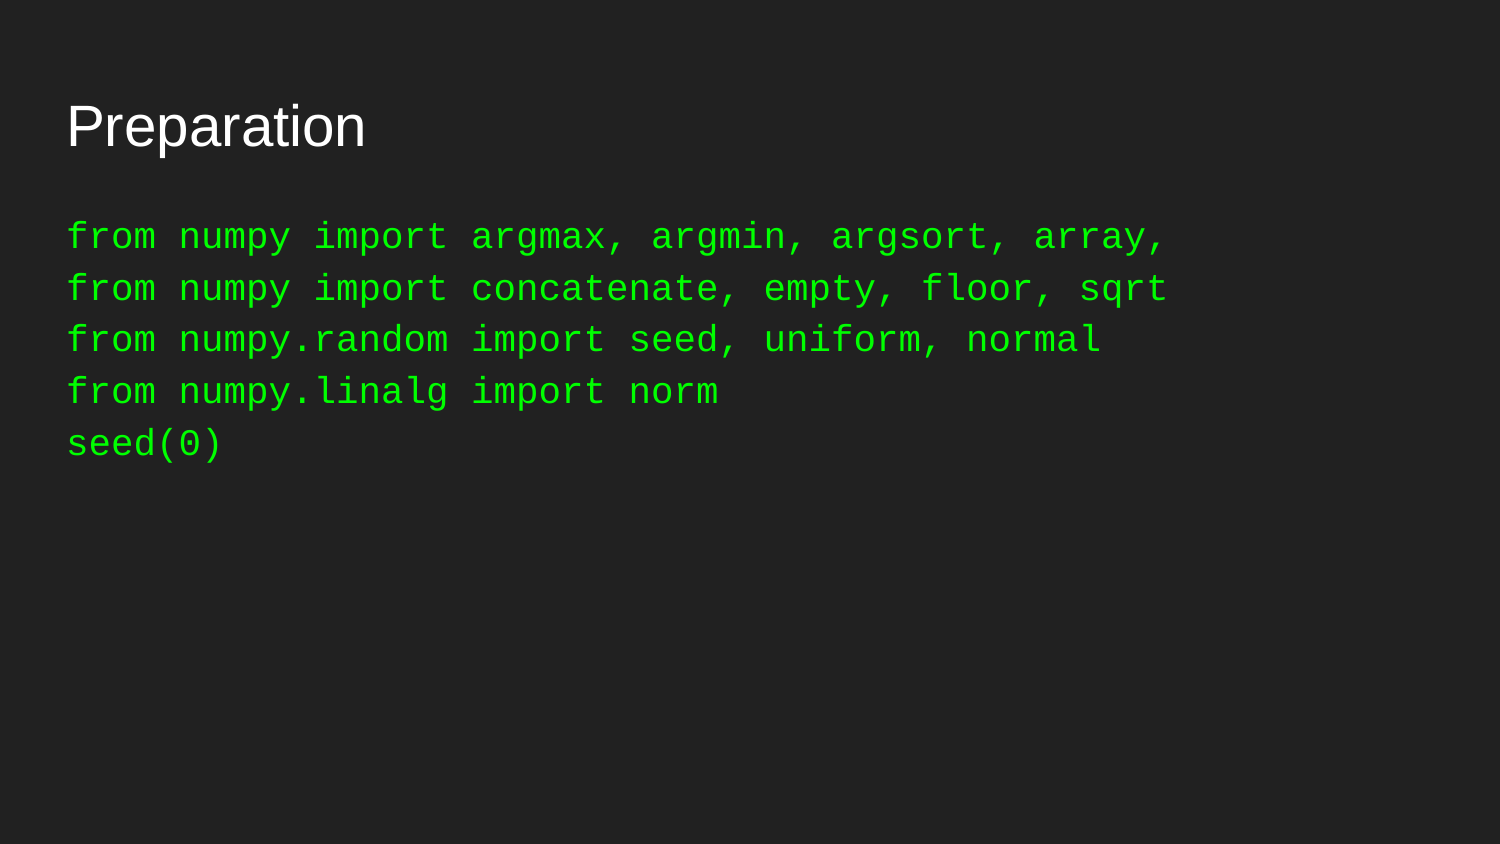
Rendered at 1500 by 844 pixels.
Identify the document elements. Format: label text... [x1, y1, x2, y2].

title Preparation [51, 72, 1449, 167]
list from numpy import argmax, argmin, argsort, array, from numpy import concatenate, empty, floor, sqrt from numpy.random import seed, uniform, normal from numpy.linalg import norm seed(0) [51, 189, 1449, 471]
